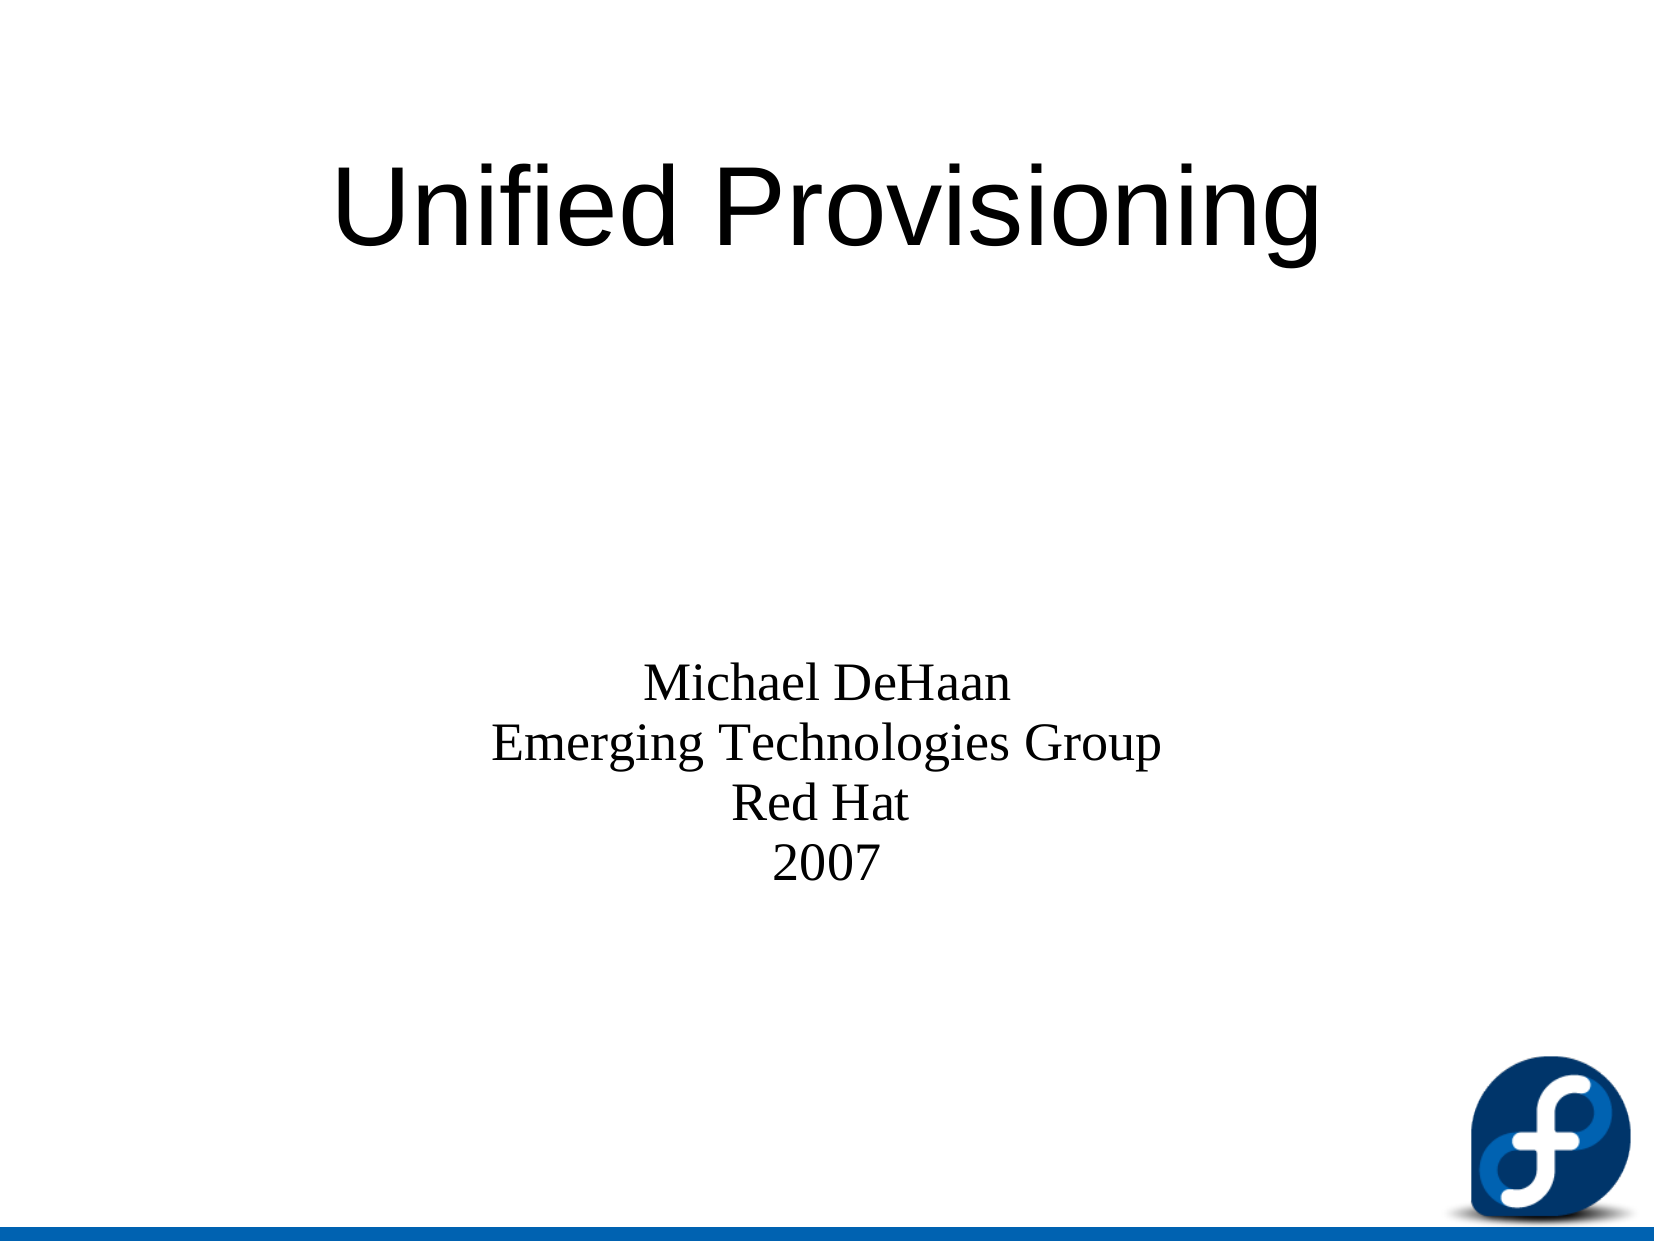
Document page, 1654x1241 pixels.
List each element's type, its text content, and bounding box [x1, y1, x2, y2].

title Unified Provisioning [121, 102, 1534, 310]
subtitle Michael DeHaan Emerging Technologies Group Red Hat 2007 [121, 344, 1534, 1127]
picture [1438, 1055, 1645, 1229]
